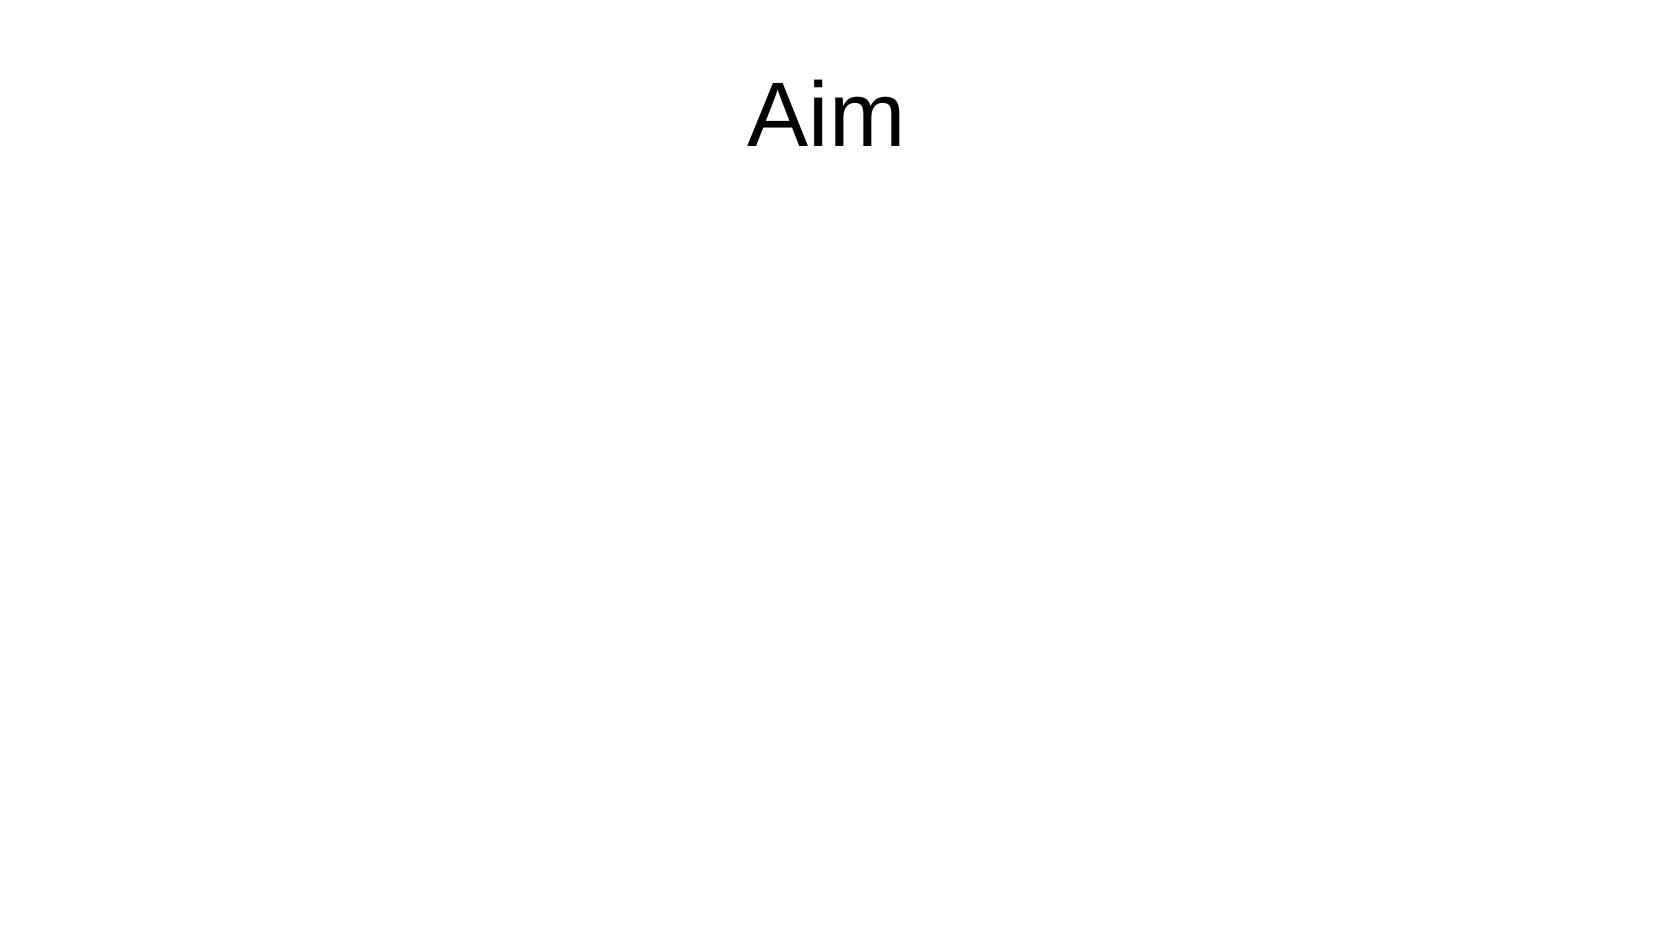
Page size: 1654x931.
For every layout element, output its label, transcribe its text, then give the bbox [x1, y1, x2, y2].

title Aim [82, 37, 1571, 193]
